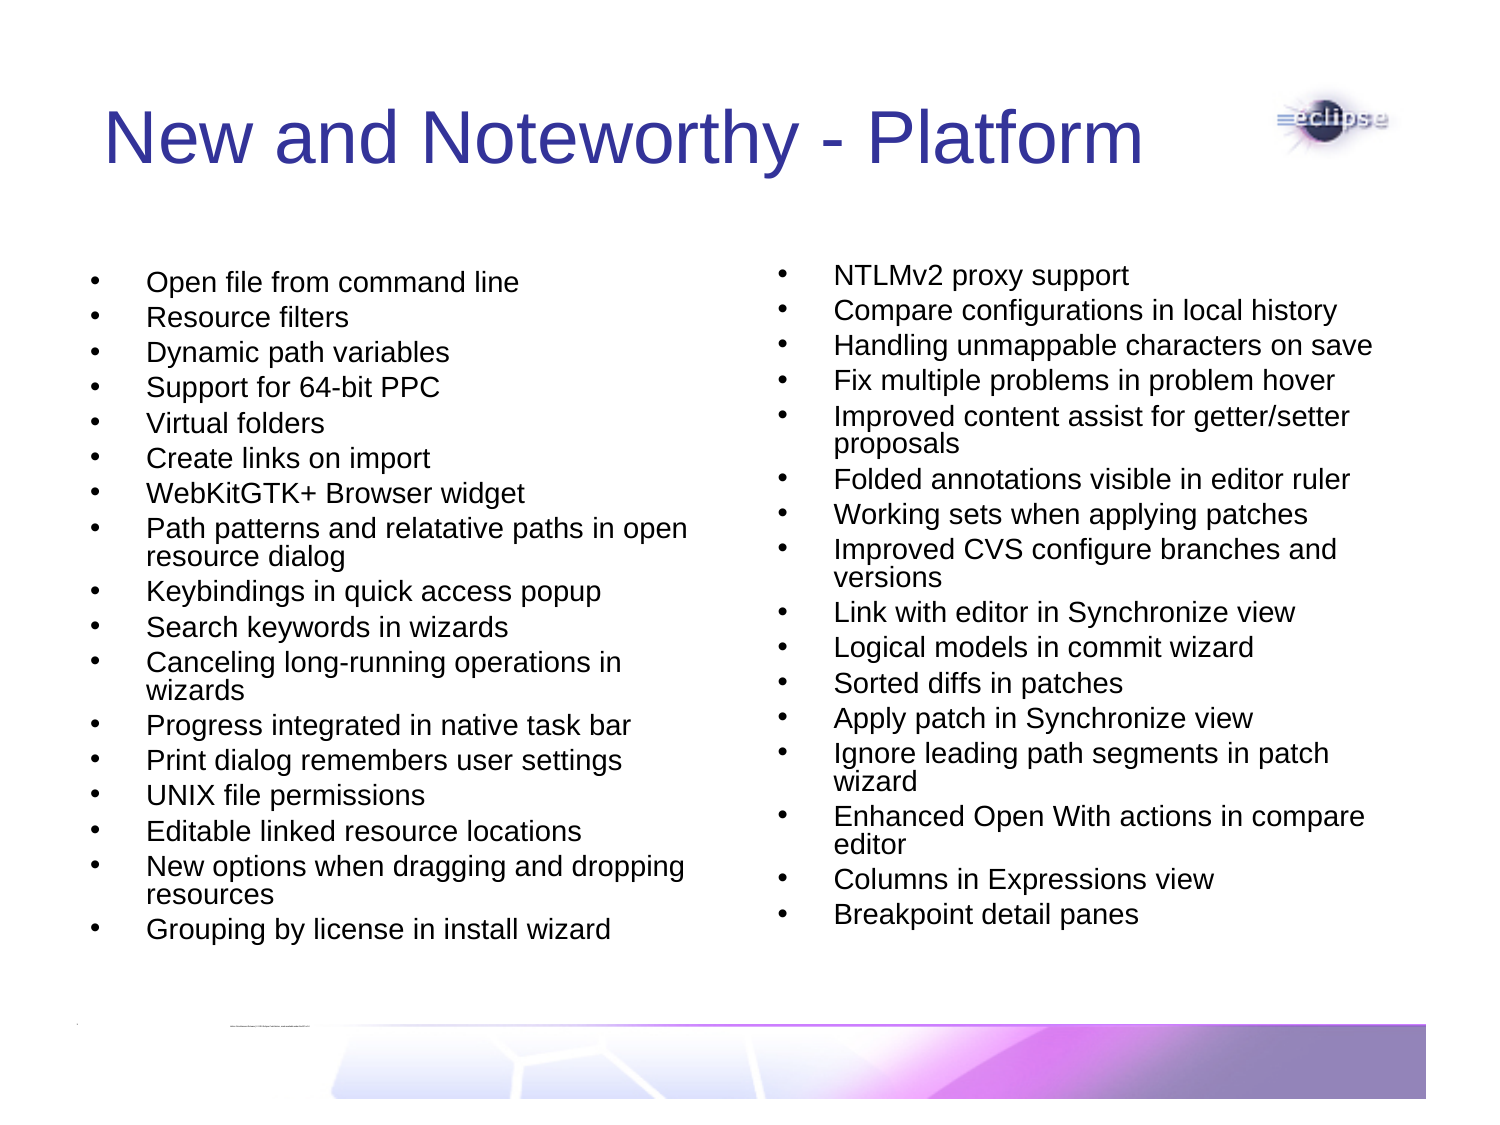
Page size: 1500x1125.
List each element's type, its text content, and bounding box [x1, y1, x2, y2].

picture [1257, 42, 1408, 193]
list Open file from command line Resource filters Dynamic path variables Support for 64-bit PPC Virtual folders Create links on import WebKitGTK+ Browser widget Path patterns and relatative paths in open resource dialog Keybindings in quick access popup Search keywords in wizards Canceling long-running operations in wizards Progress integrated in native task bar Print dialog remembers user settings UNIX file permissions Editable linked resource locations New options when dragging and dropping resources Grouping by license in install wizard [75, 262, 738, 1033]
picture [225, 1024, 1426, 1099]
list NTLMv2 proxy support Compare configurations in local history Handling unmappable characters on save Fix multiple problems in problem hover Improved content assist for getter/setter proposals Folded annotations visible in editor ruler Working sets when applying patches Improved CVS configure branches and versions Link with editor in Synchronize view Logical models in commit wizard Sorted diffs in patches Apply patch in Synchronize view Ignore leading path segments in patch wizard Enhanced Open With actions in compare editor Columns in Expressions view Breakpoint detail panes [762, 255, 1426, 1019]
title New and Noteworthy - Platform [74, 45, 1176, 233]
